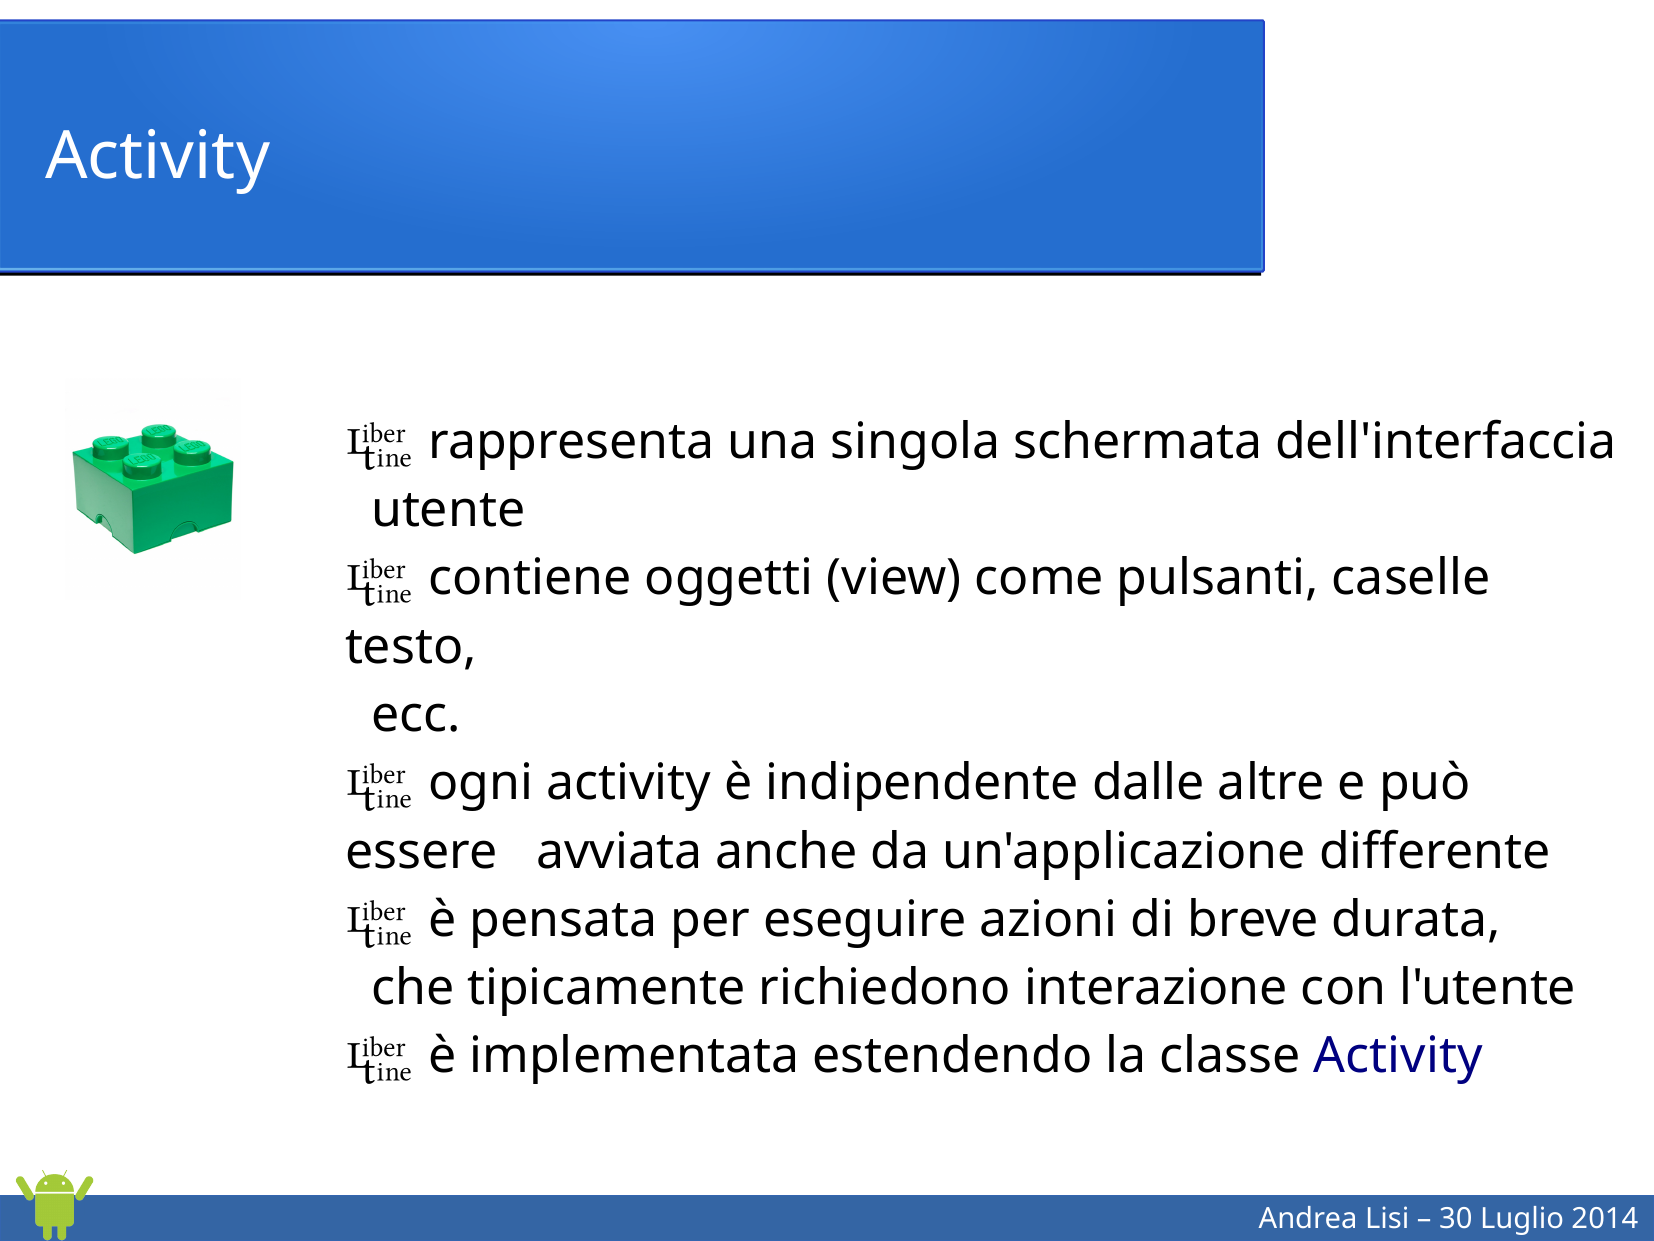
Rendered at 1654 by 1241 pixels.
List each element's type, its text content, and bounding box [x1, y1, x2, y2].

picture [9, 1167, 100, 1241]
text_box Andrea Lisi – 30 Luglio 2014 [100, 1195, 1654, 1241]
picture [65, 378, 241, 601]
title Activity [45, 49, 1250, 257]
text_box  rappresenta una singola schermata dell'interfaccia utente  contiene oggetti (view) come pulsanti, caselle testo, ecc.  ogni activity è indipendente dalle altre e può essere avviata anche da un'applicazione differente  è pensata per eseguire azioni di breve durata, che tipicamente richiedono interazione con l'utente  è implementata estendendo la classe Activity [345, 405, 1621, 1156]
